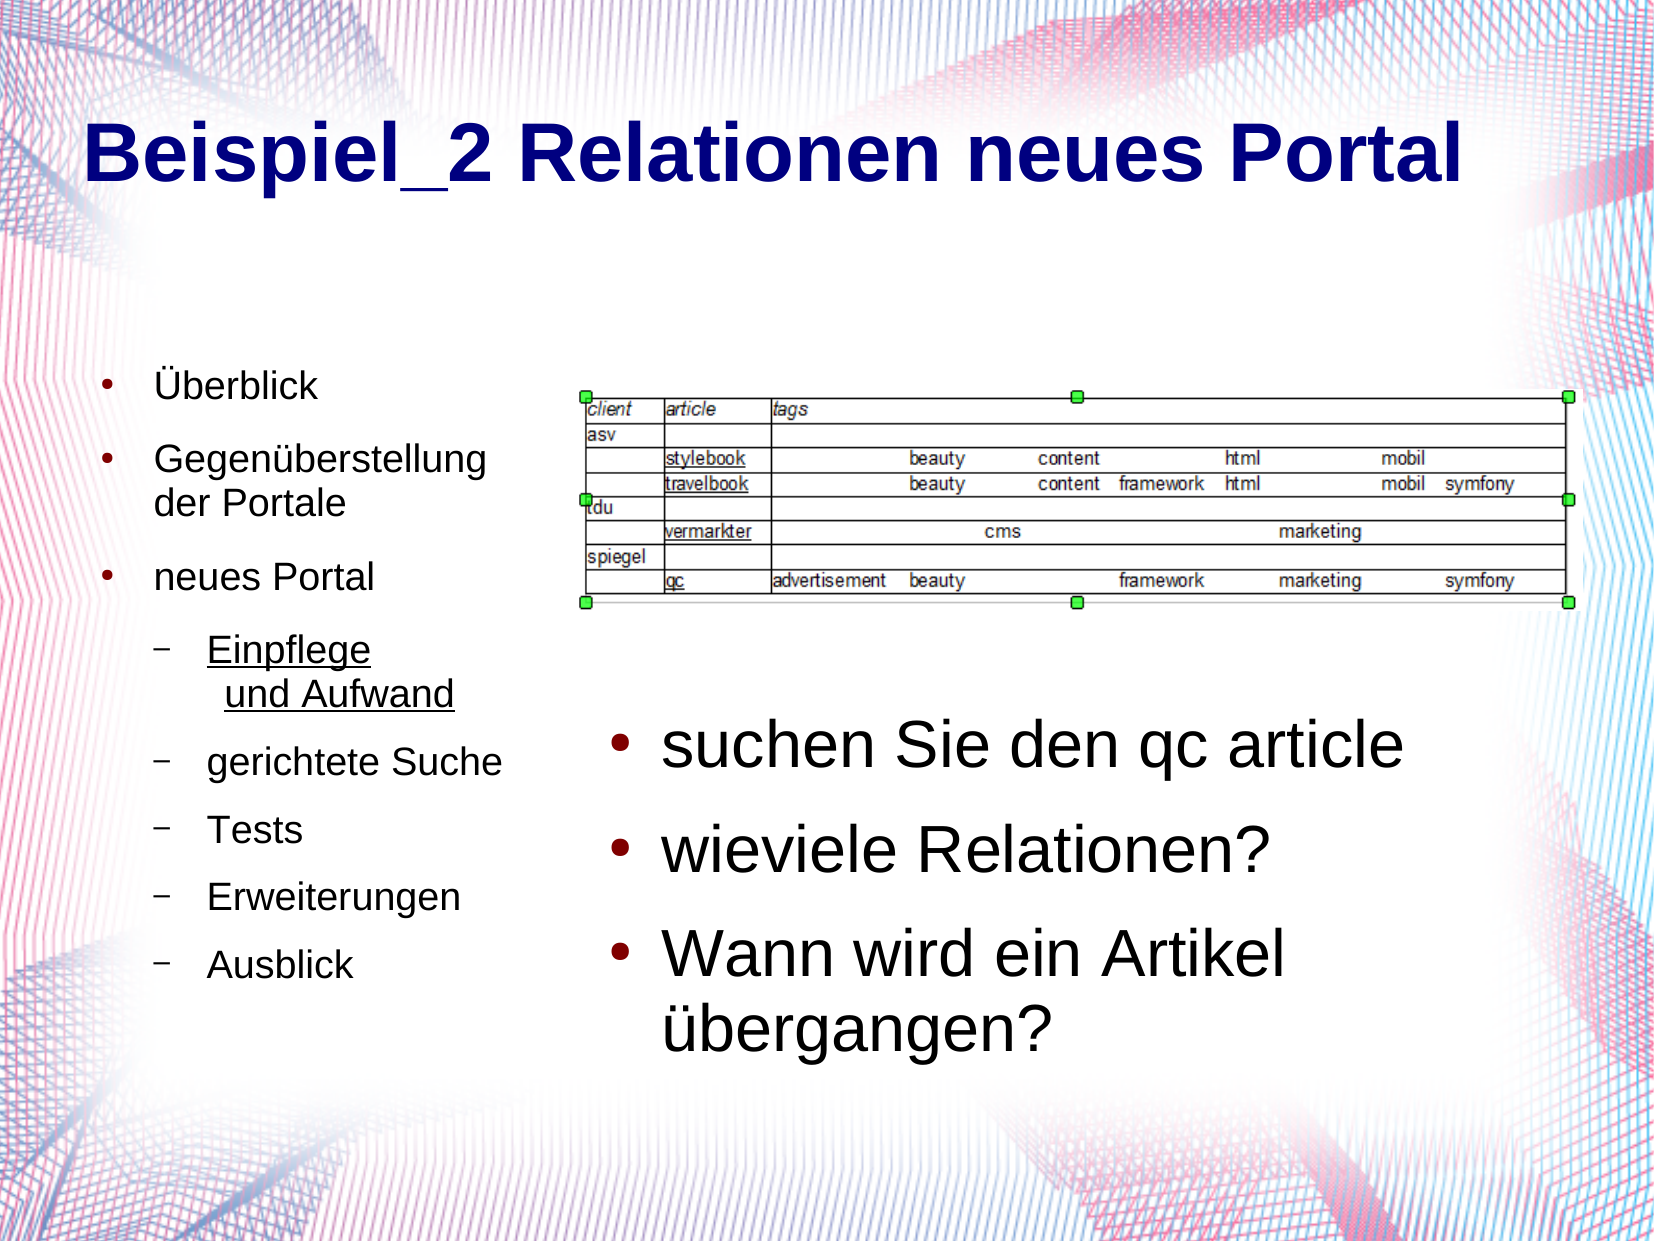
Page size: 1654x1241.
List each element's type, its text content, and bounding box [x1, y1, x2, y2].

list Überblick Gegenüberstellung der Portale neues Portal Einpflege und Aufwand gerichtete Suche Tests Erweiterungen Ausblick [82, 290, 520, 1109]
list suchen Sie den qc article wieviele Relationen? Wann wird ein Artikel übergangen? [590, 290, 1572, 1109]
picture [0, 0, 1654, 1241]
title Beispiel_2 Relationen neues Portal [82, 49, 1571, 257]
